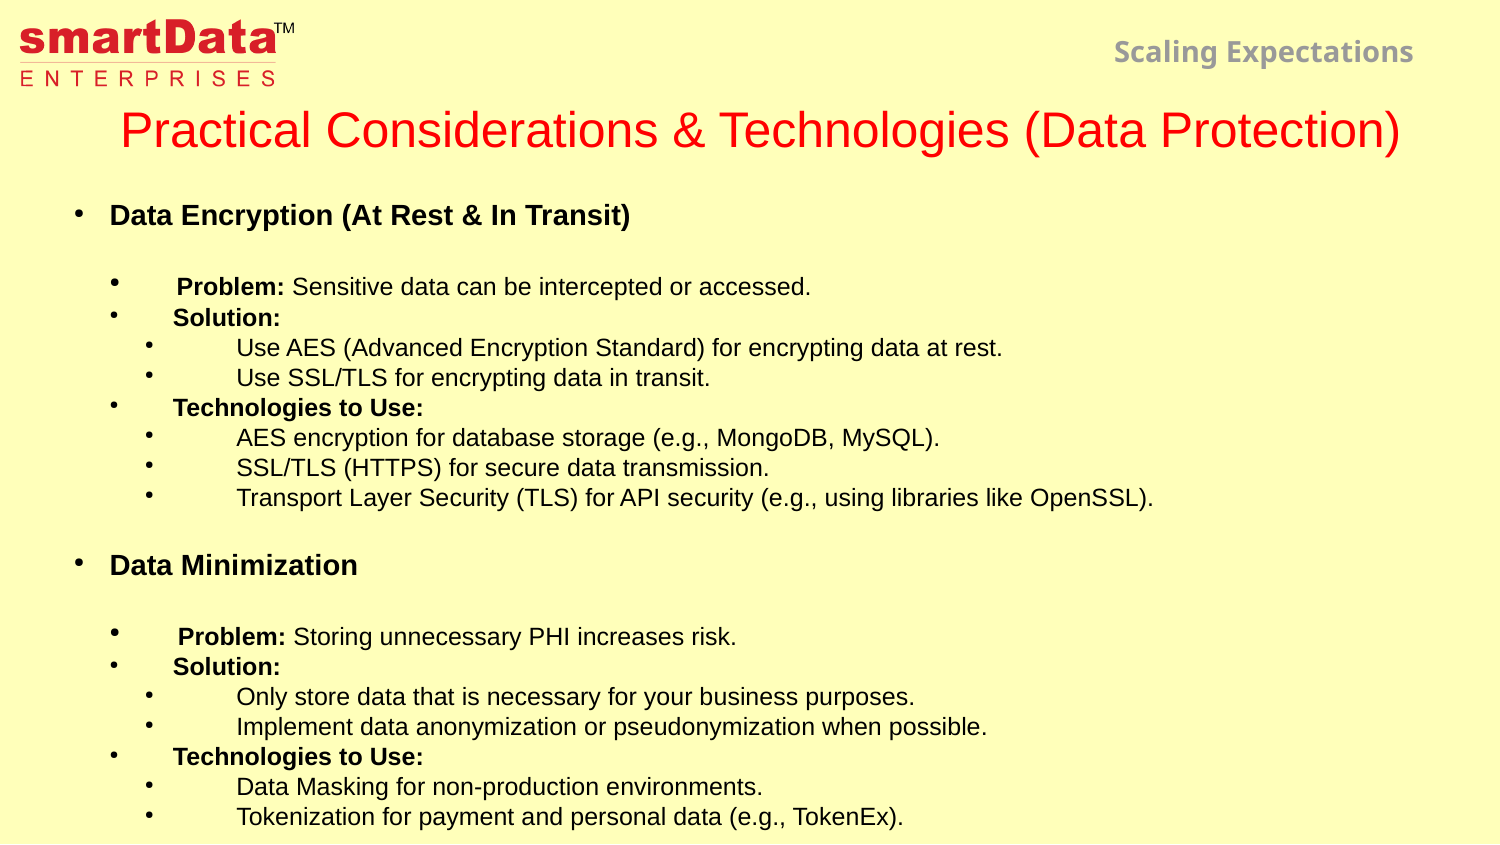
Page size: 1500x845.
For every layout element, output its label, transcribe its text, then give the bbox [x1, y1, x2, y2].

picture [0, 18, 295, 108]
text_box Scaling Expectations [1039, 18, 1490, 94]
text_box Data Encryption (At Rest & In Transit) Problem: Sensitive data can be intercepted or accessed. Solution: Use AES (Advanced Encryption Standard) for encrypting data at rest. Use SSL/TLS for encrypting data in transit. Technologies to Use: AES encryption for database storage (e.g., MongoDB, MySQL). SSL/TLS (HTTPS) for secure data transmission. Transport Layer Security (TLS) for API security (e.g., using libraries like OpenSSL). Data Minimization Problem: Storing unnecessary PHI increases risk. Solution: Only store data that is necessary for your business purposes. Implement data anonymization or pseudonymization when possible. Technologies to Use: Data Masking for non-production environments. Tokenization for payment and personal data (e.g., TokenEx). [59, 188, 1477, 838]
title Practical Considerations & Technologies (Data Protection) [86, 59, 1437, 201]
